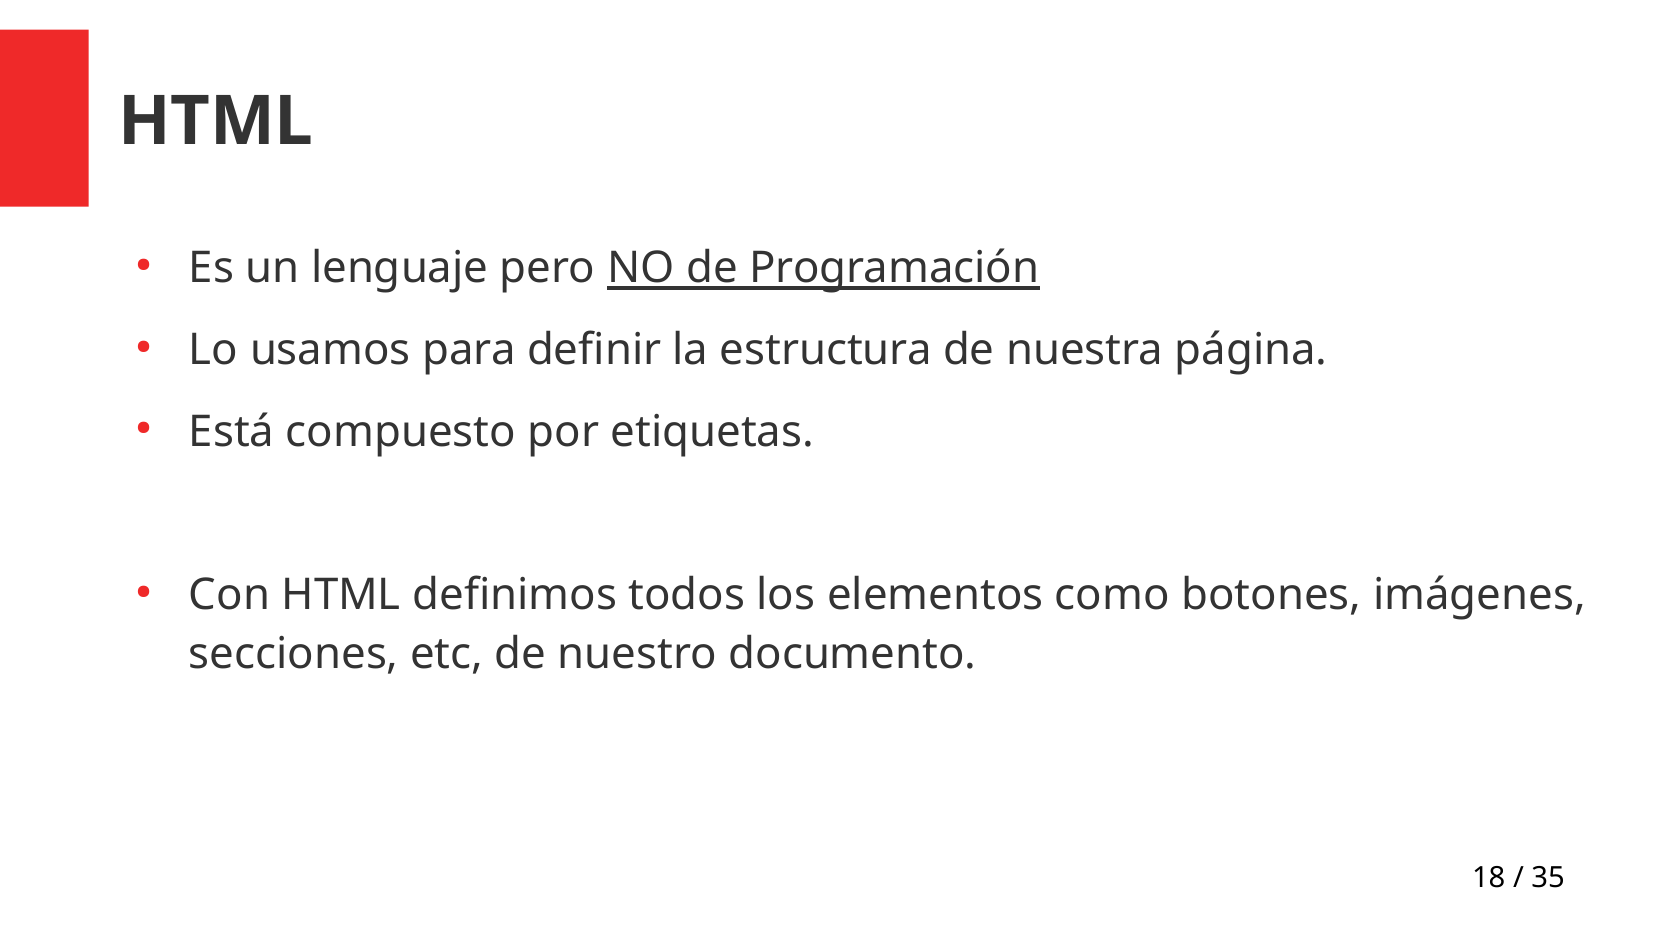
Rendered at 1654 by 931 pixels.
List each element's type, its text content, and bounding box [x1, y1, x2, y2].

list Es un lenguaje pero NO de Programación Lo usamos para definir la estructura de nuestra página. Está compuesto por etiquetas. Con HTML definimos todos los elementos como botones, imágenes, secciones, etc, de nuestro documento. [118, 236, 1595, 798]
title HTML [118, 29, 1595, 207]
